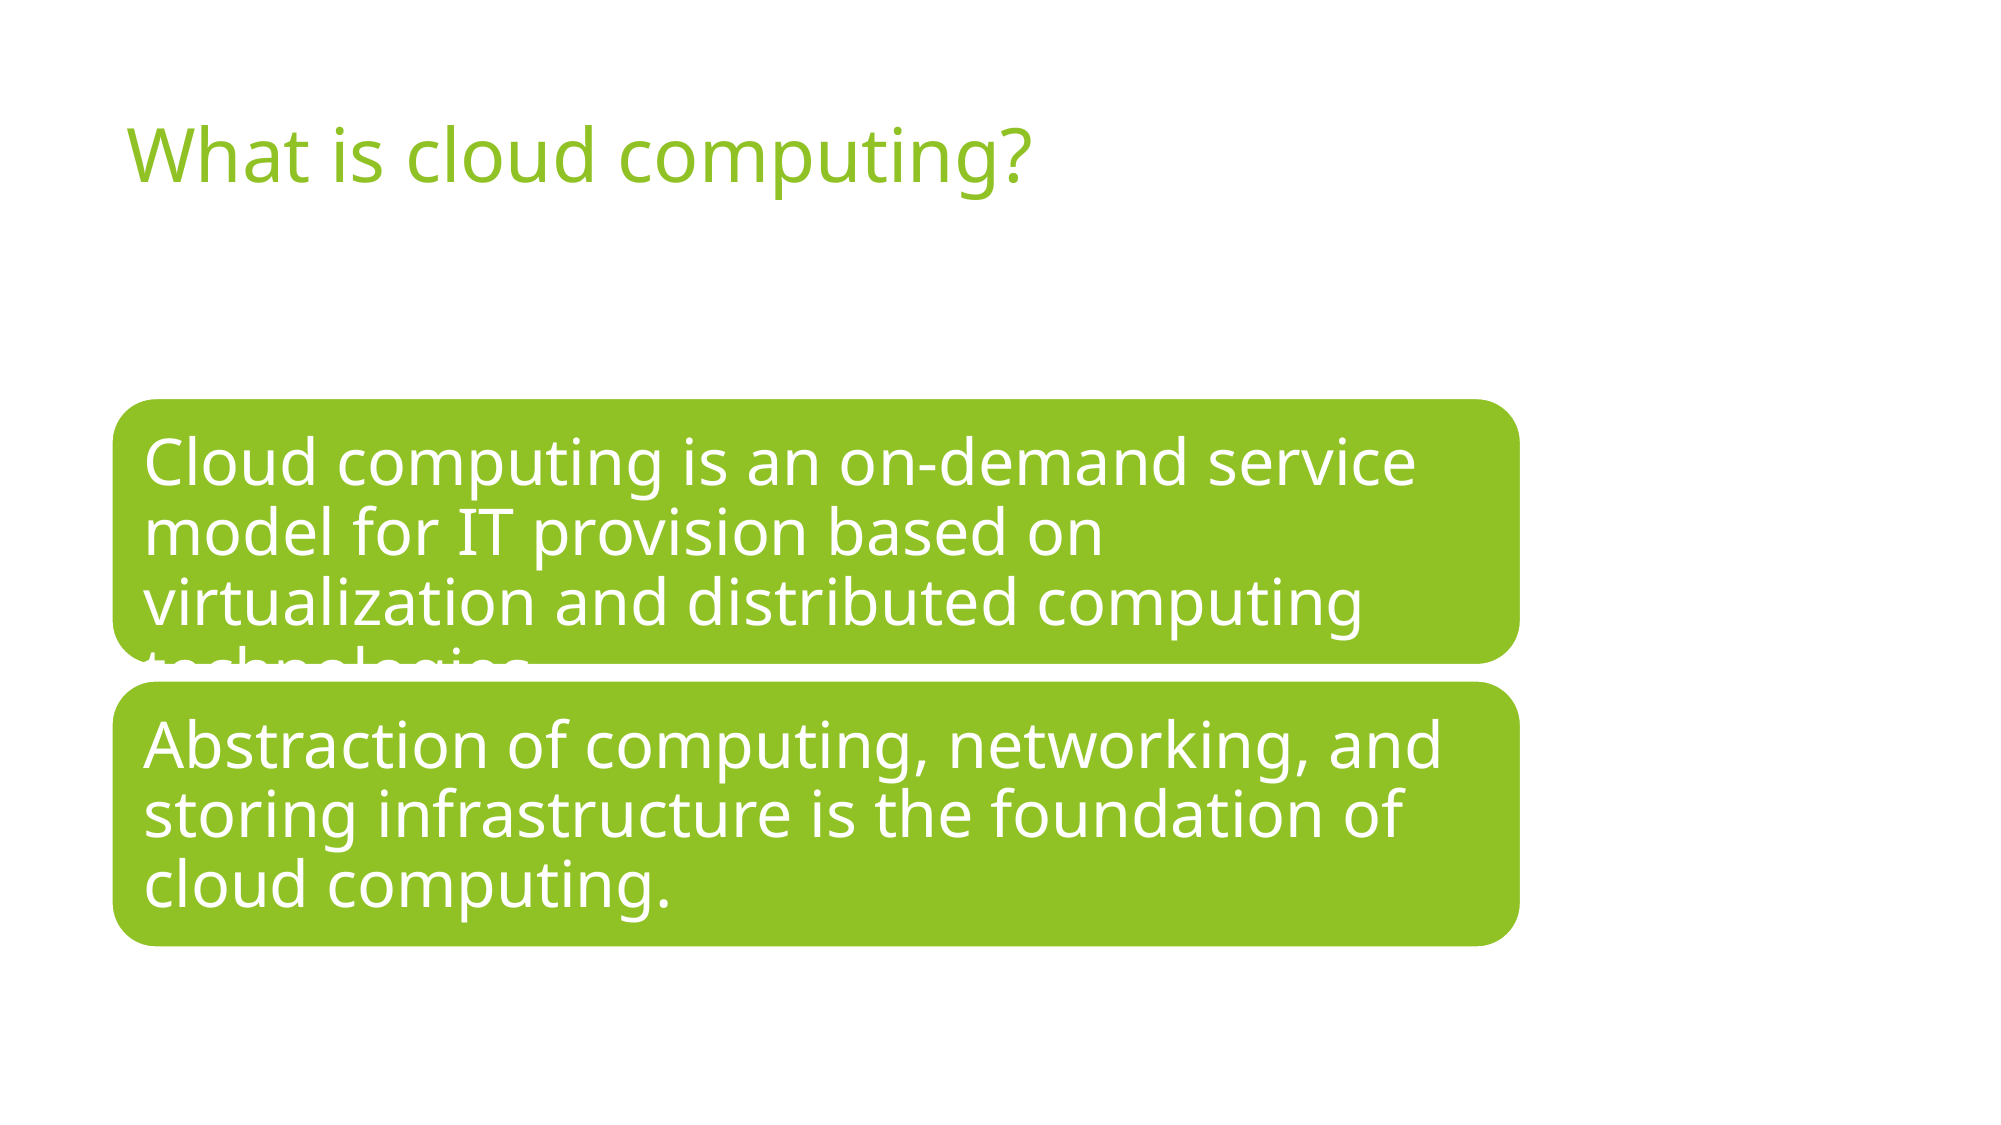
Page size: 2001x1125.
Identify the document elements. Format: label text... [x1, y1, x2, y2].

title What is cloud computing? [111, 99, 1522, 317]
text_box Cloud computing is an on-demand service model for IT provision based on virtualization and distributed computing technologies. [111, 397, 1522, 666]
text_box Abstraction of computing, networking, and storing infrastructure is the foundation of cloud computing. [111, 680, 1522, 948]
